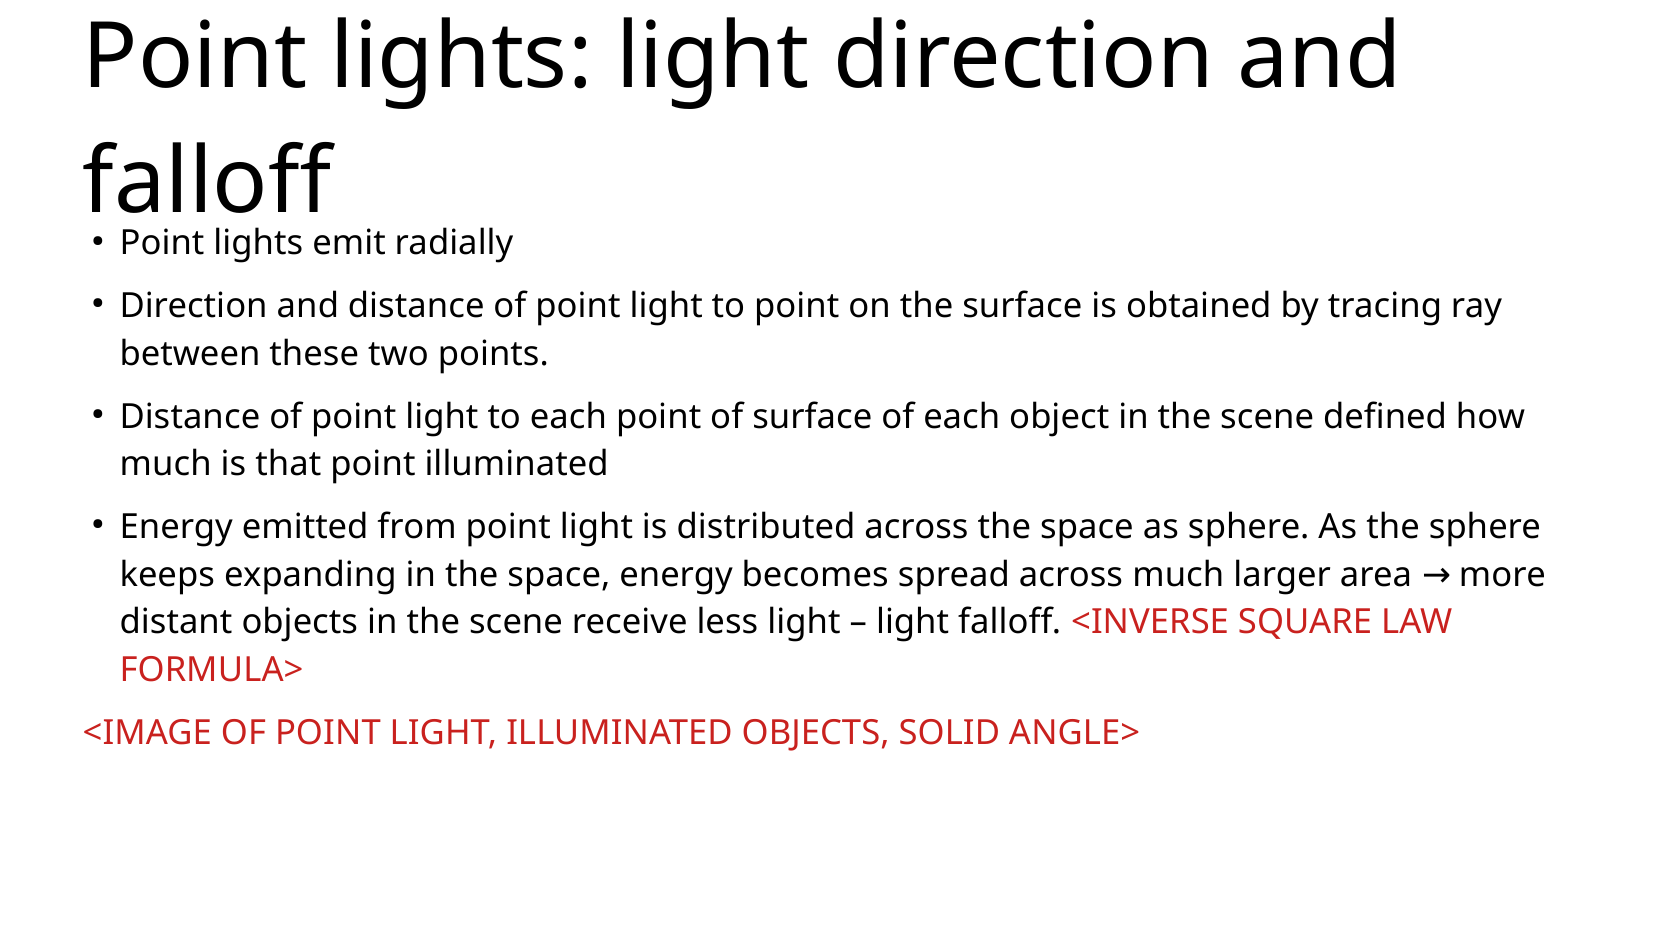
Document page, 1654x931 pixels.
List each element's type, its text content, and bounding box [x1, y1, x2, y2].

list Point lights emit radially Direction and distance of point light to point on the surface is obtained by tracing ray between these two points. Distance of point light to each point of surface of each object in the scene defined how much is that point illuminated Energy emitted from point light is distributed across the space as sphere. As the sphere keeps expanding in the space, energy becomes spread across much larger area → more distant objects in the scene receive less light – light falloff. <INVERSE SQUARE LAW FORMULA> <IMAGE OF POINT LIGHT, ILLUMINATED OBJECTS, SOLID ANGLE> [82, 217, 1571, 758]
title Point lights: light direction and falloff [82, 7, 1571, 217]
